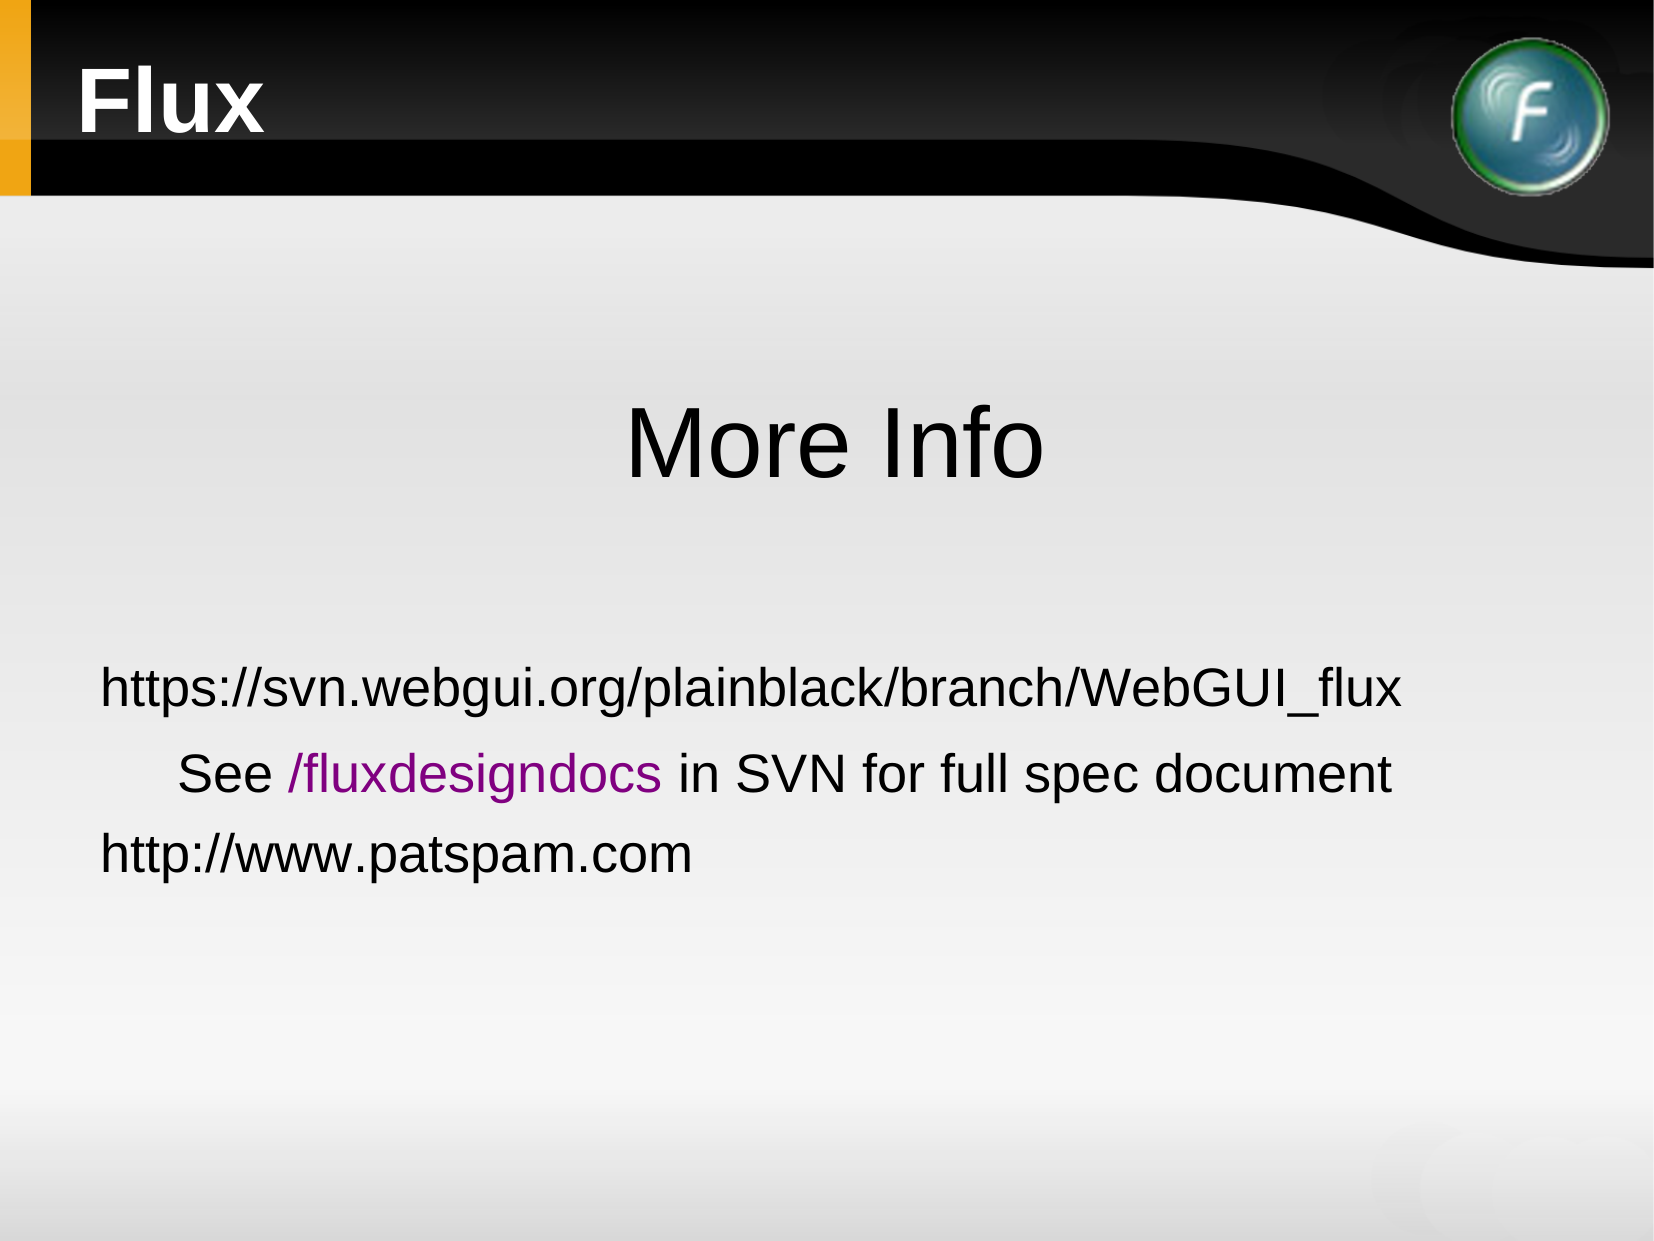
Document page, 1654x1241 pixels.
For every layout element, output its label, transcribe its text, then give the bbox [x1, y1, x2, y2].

list More Info https://svn.webgui.org/plainblack/branch/WebGUI_flux See /fluxdesigndocs in SVN for full spec document http://www.patspam.com [82, 290, 1571, 1165]
title Flux [76, 0, 1565, 208]
picture [0, 0, 1654, 1241]
